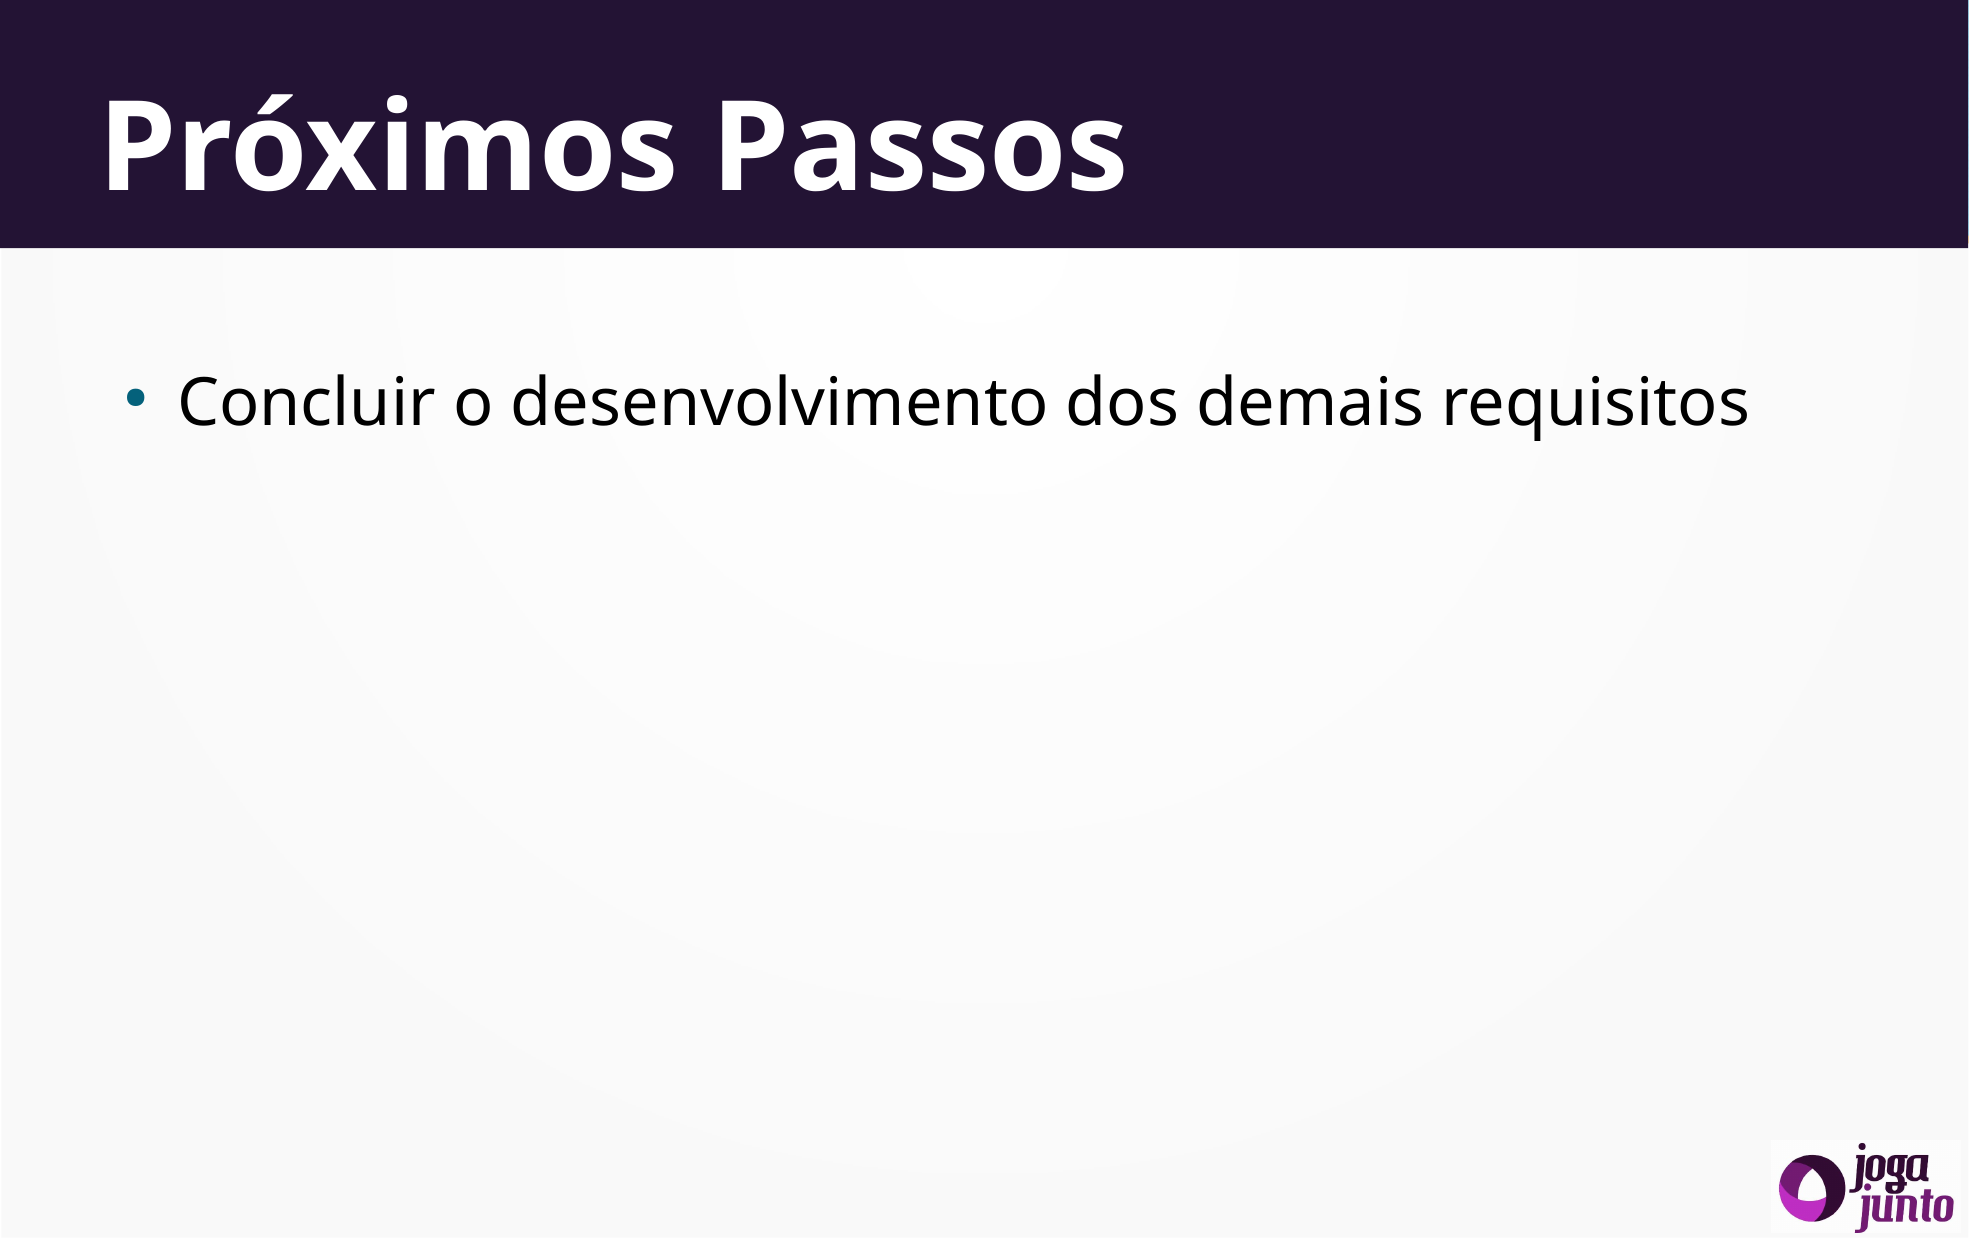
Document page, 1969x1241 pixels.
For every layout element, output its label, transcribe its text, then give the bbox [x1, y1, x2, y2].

title Próximos Passos [98, 19, 1870, 227]
picture [0, 249, 1969, 1241]
list Concluir o desenvolvimento dos demais requisitos [106, 354, 1890, 1141]
